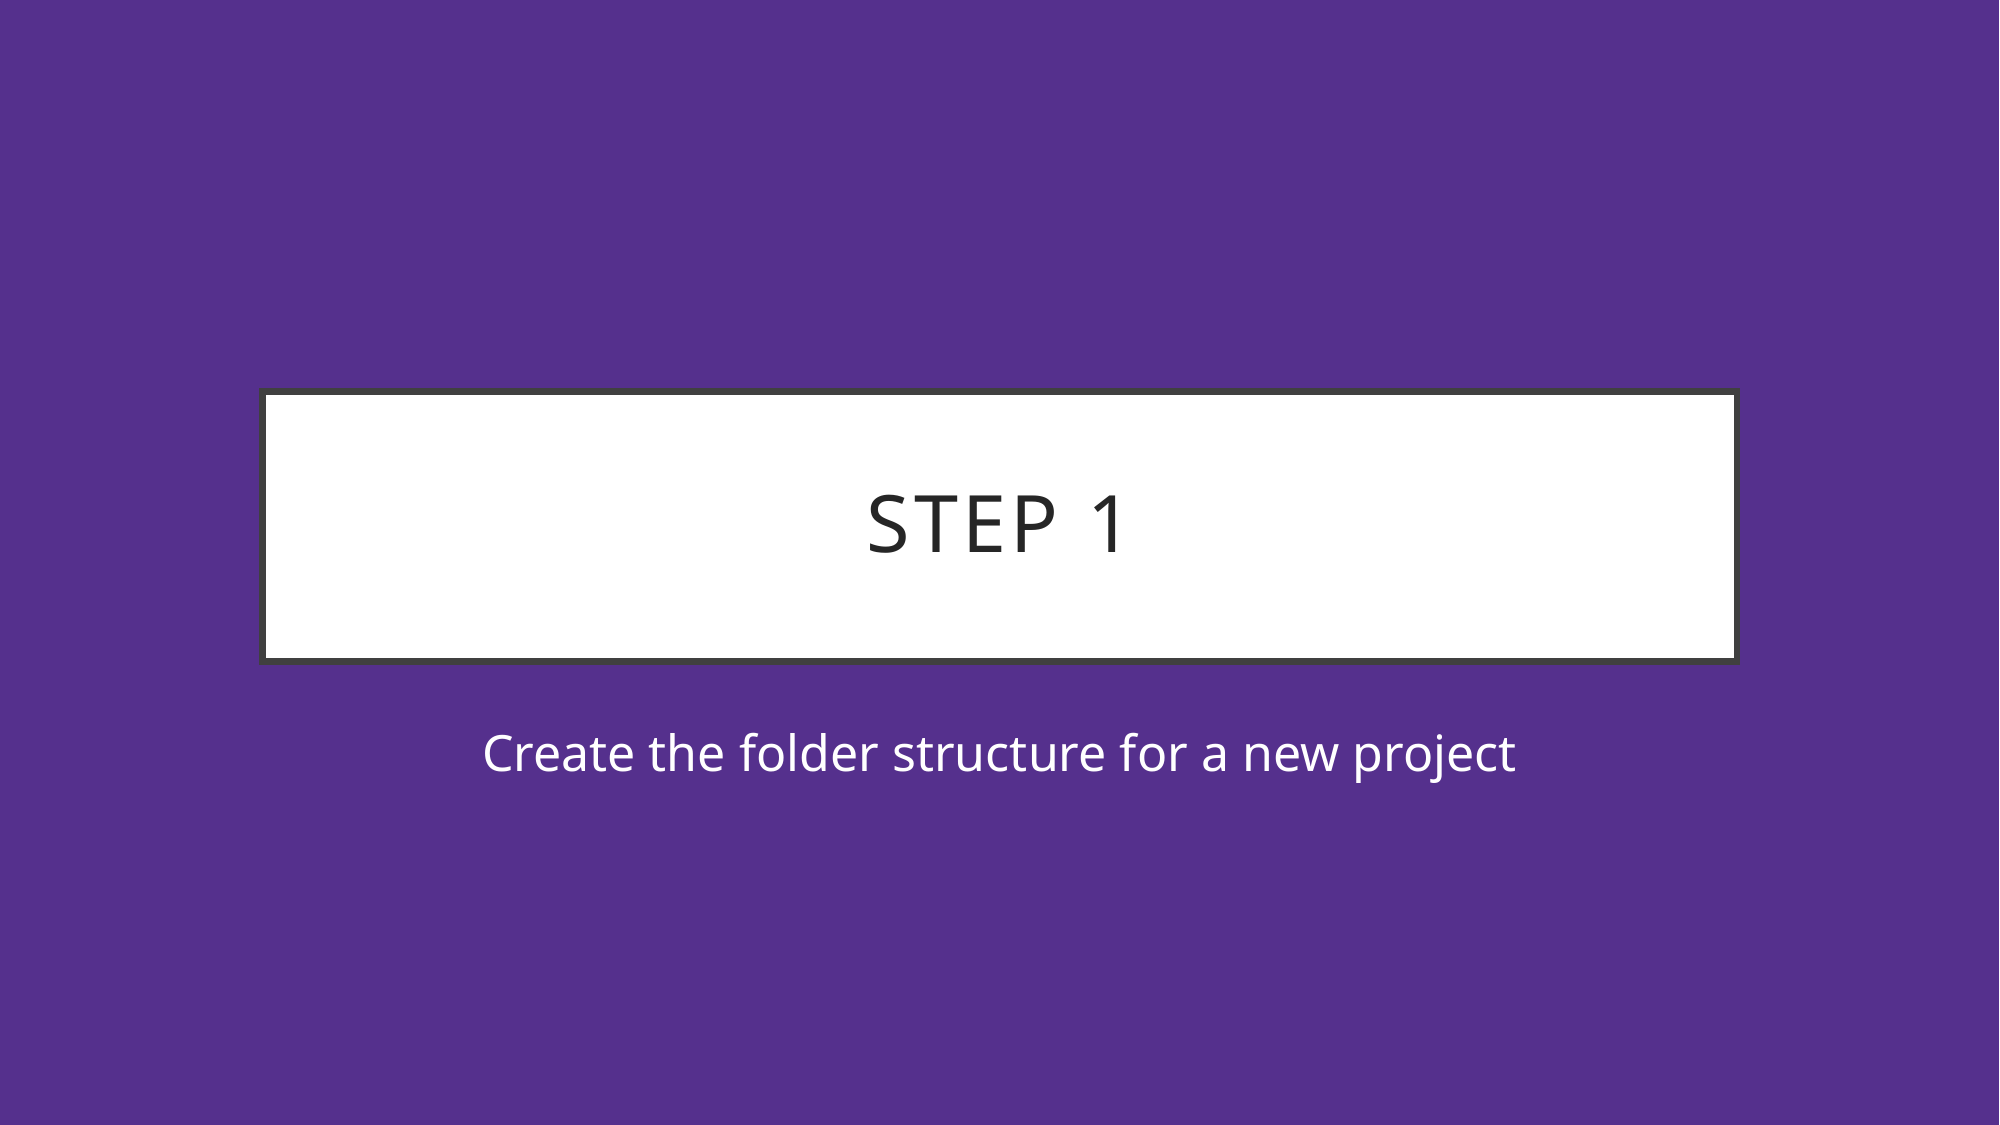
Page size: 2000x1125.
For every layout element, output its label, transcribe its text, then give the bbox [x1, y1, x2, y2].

list Create the folder structure for a new project [442, 713, 1558, 984]
title Step 1 [262, 391, 1737, 662]
